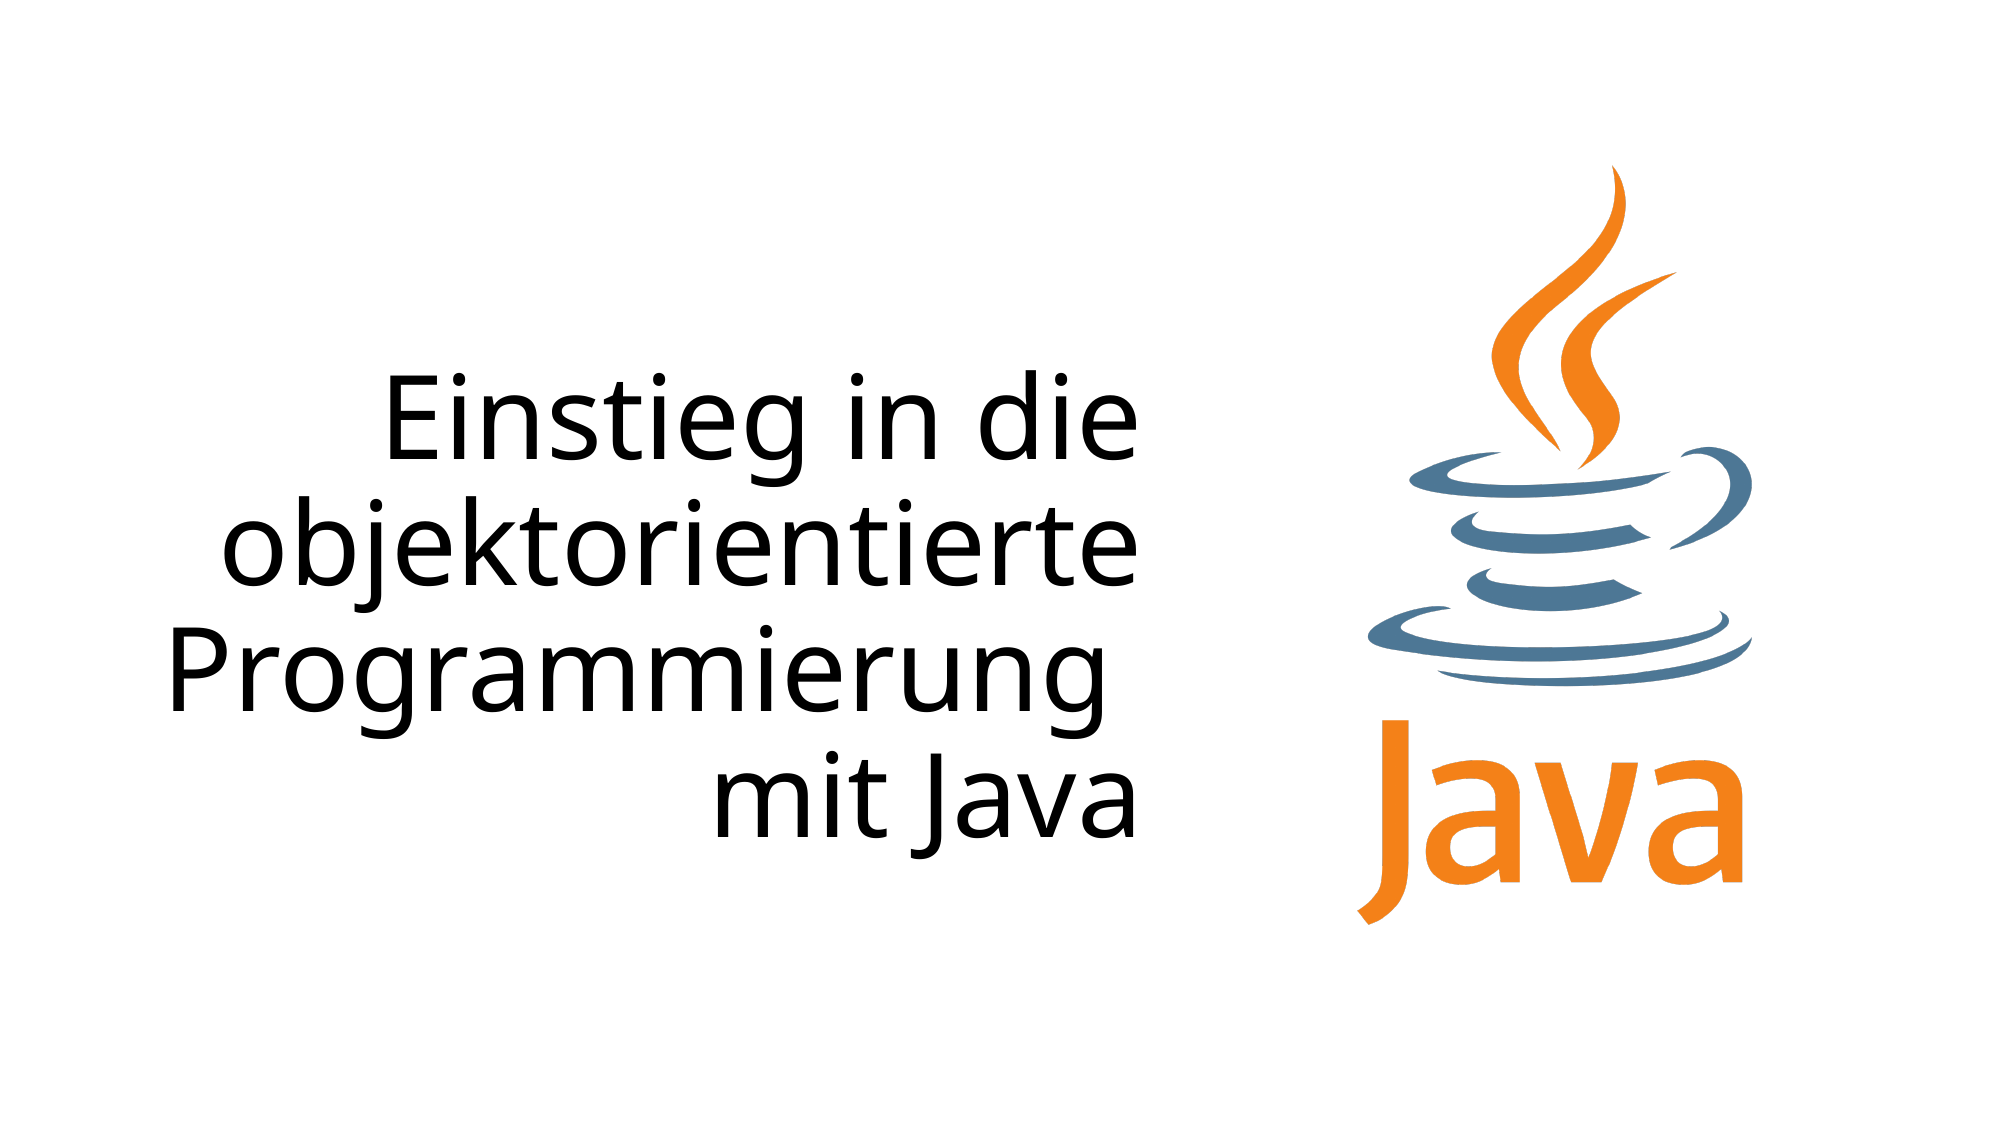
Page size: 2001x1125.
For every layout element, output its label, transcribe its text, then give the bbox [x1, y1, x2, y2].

picture [1357, 165, 1764, 936]
title Einstieg in die objektorientierte Programmierung mit Java [128, 254, 1158, 871]
